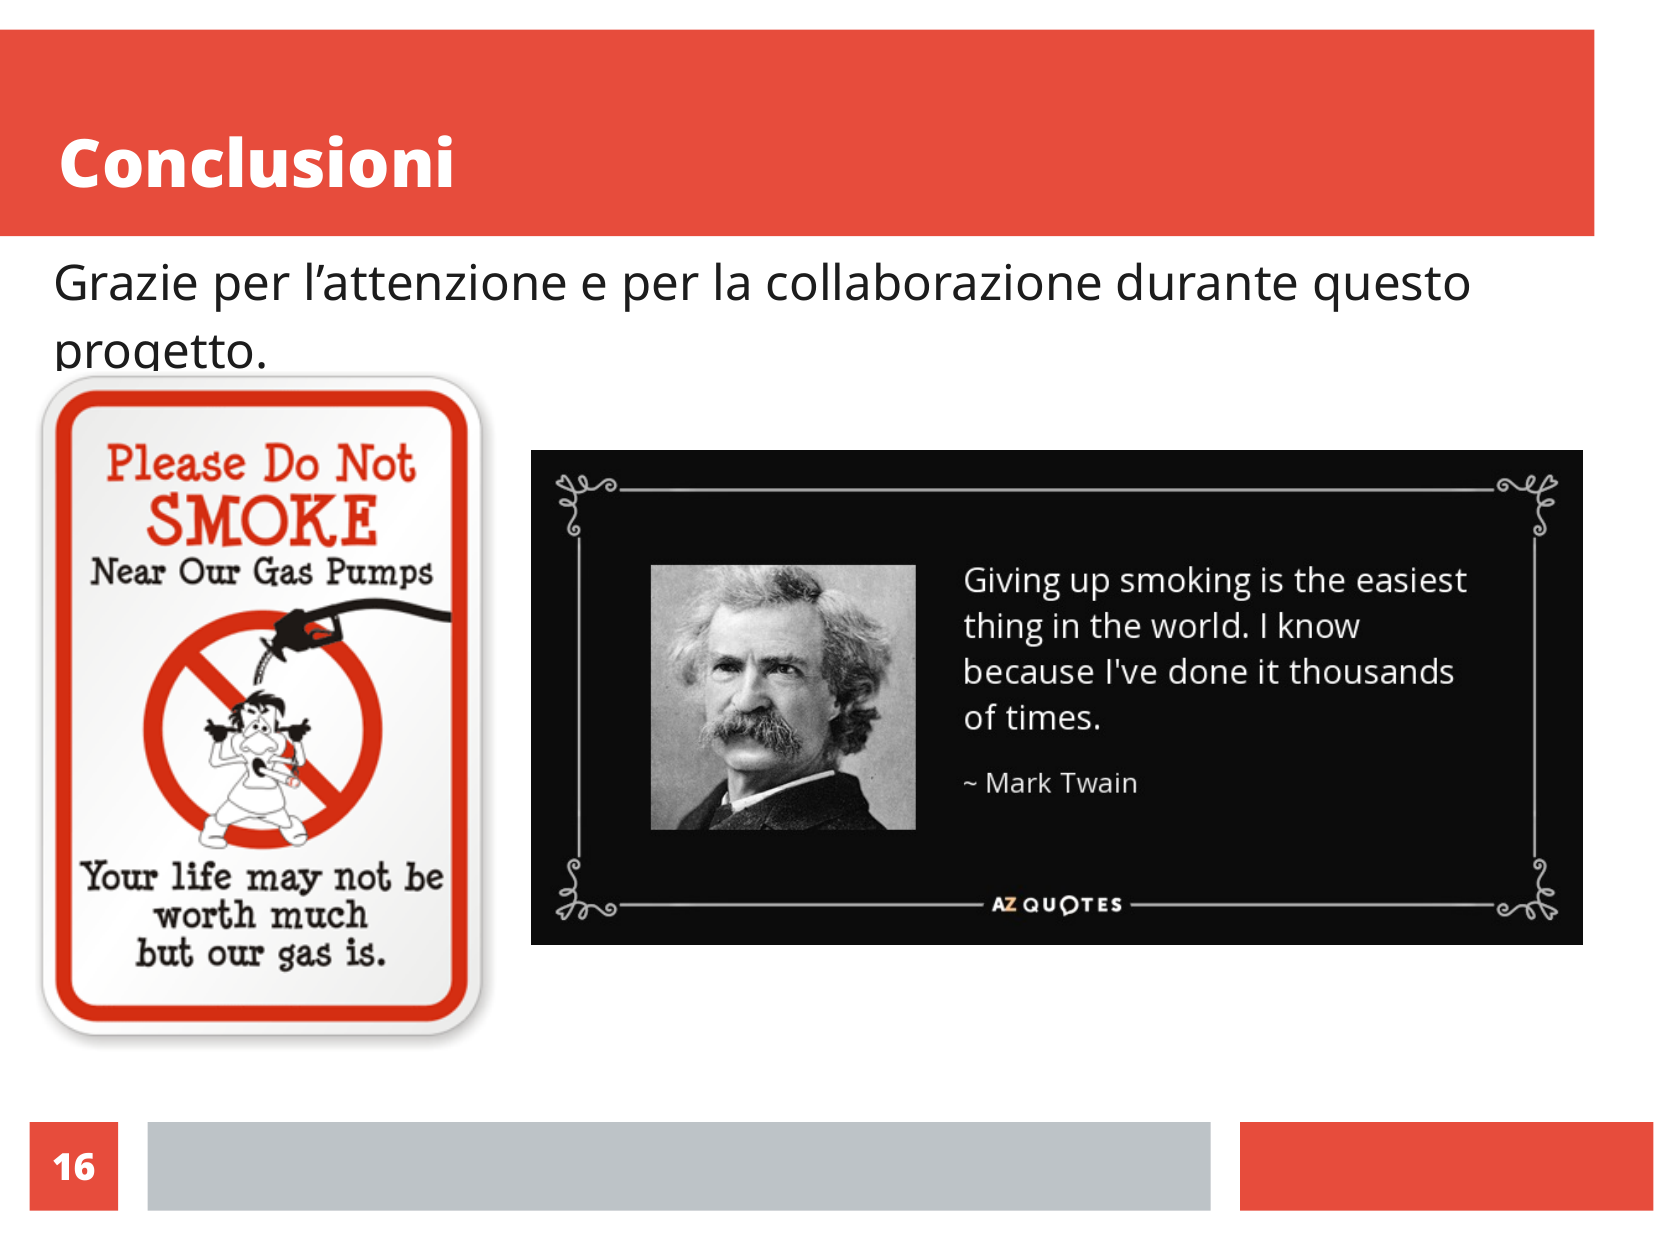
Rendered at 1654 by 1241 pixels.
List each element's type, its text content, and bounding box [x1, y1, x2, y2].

list Grazie per l’attenzione e per la collaborazione durante questo progetto. [53, 248, 1560, 562]
title Conclusioni [59, 59, 1595, 207]
picture [35, 371, 497, 1052]
picture [531, 450, 1583, 945]
